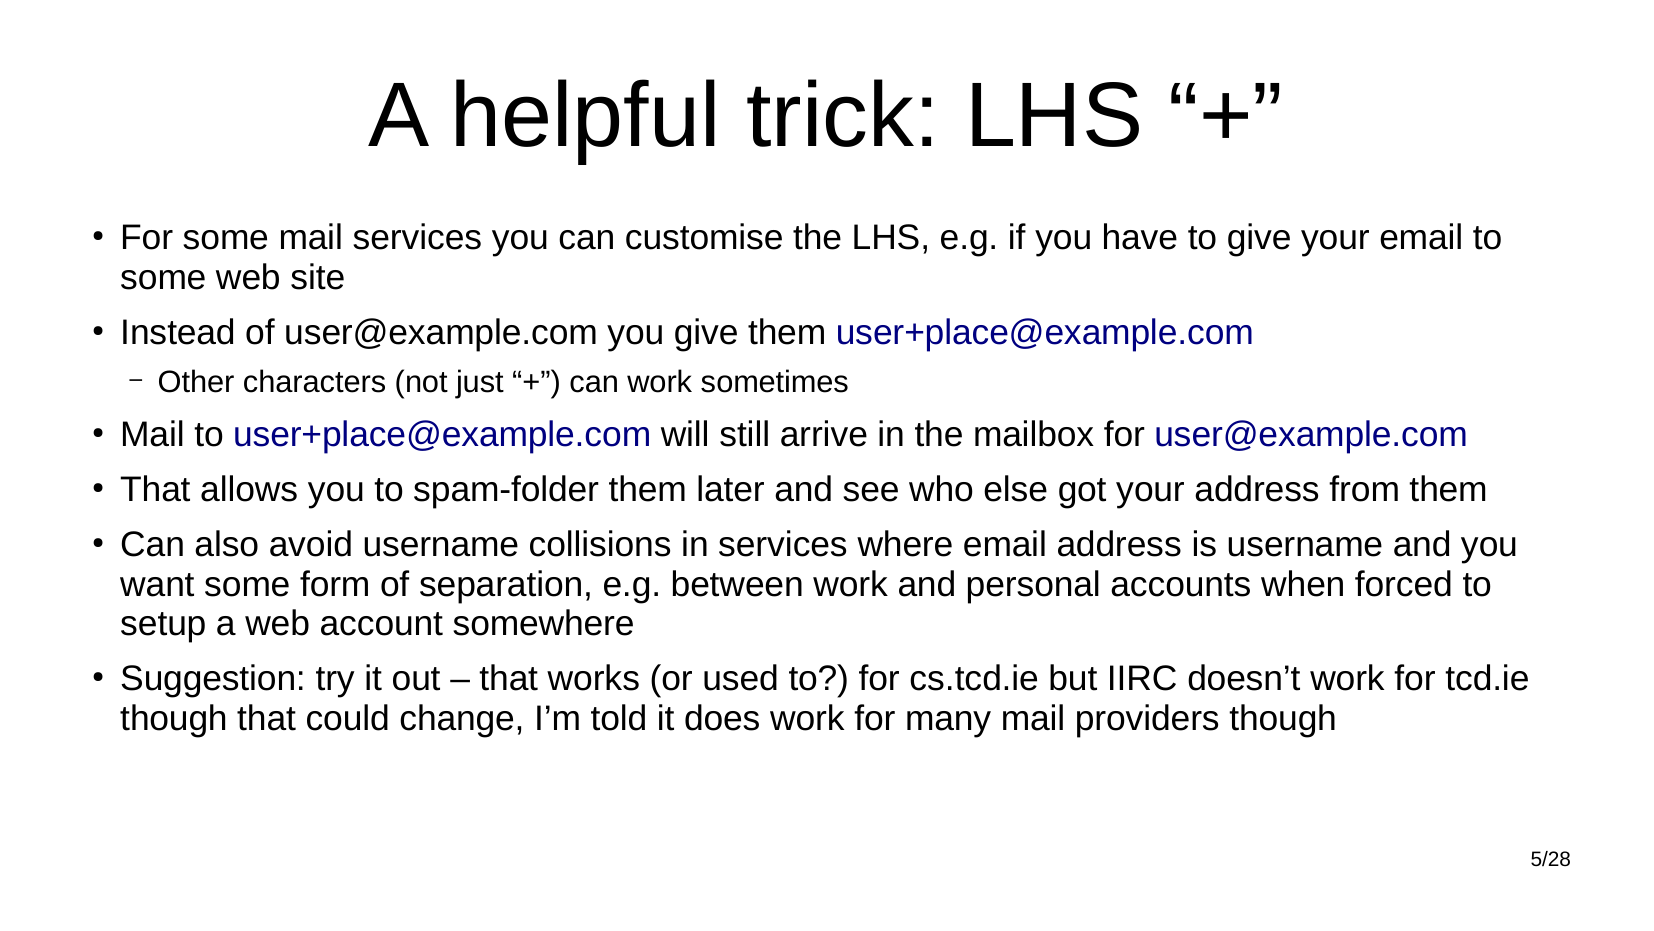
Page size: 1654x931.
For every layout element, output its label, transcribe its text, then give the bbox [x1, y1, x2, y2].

title A helpful trick: LHS “+” [82, 37, 1571, 193]
list For some mail services you can customise the LHS, e.g. if you have to give your email to some web site Instead of user@example.com you give them user+place@example.com Other characters (not just “+”) can work sometimes Mail to user+place@example.com will still arrive in the mailbox for user@example.com That allows you to spam-folder them later and see who else got your address from them Can also avoid username collisions in services where email address is username and you want some form of separation, e.g. between work and personal accounts when forced to setup a web account somewhere Suggestion: try it out – that works (or used to?) for cs.tcd.ie but IIRC doesn’t work for tcd.ie though that could change, I’m told it does work for many mail providers though [82, 217, 1571, 758]
